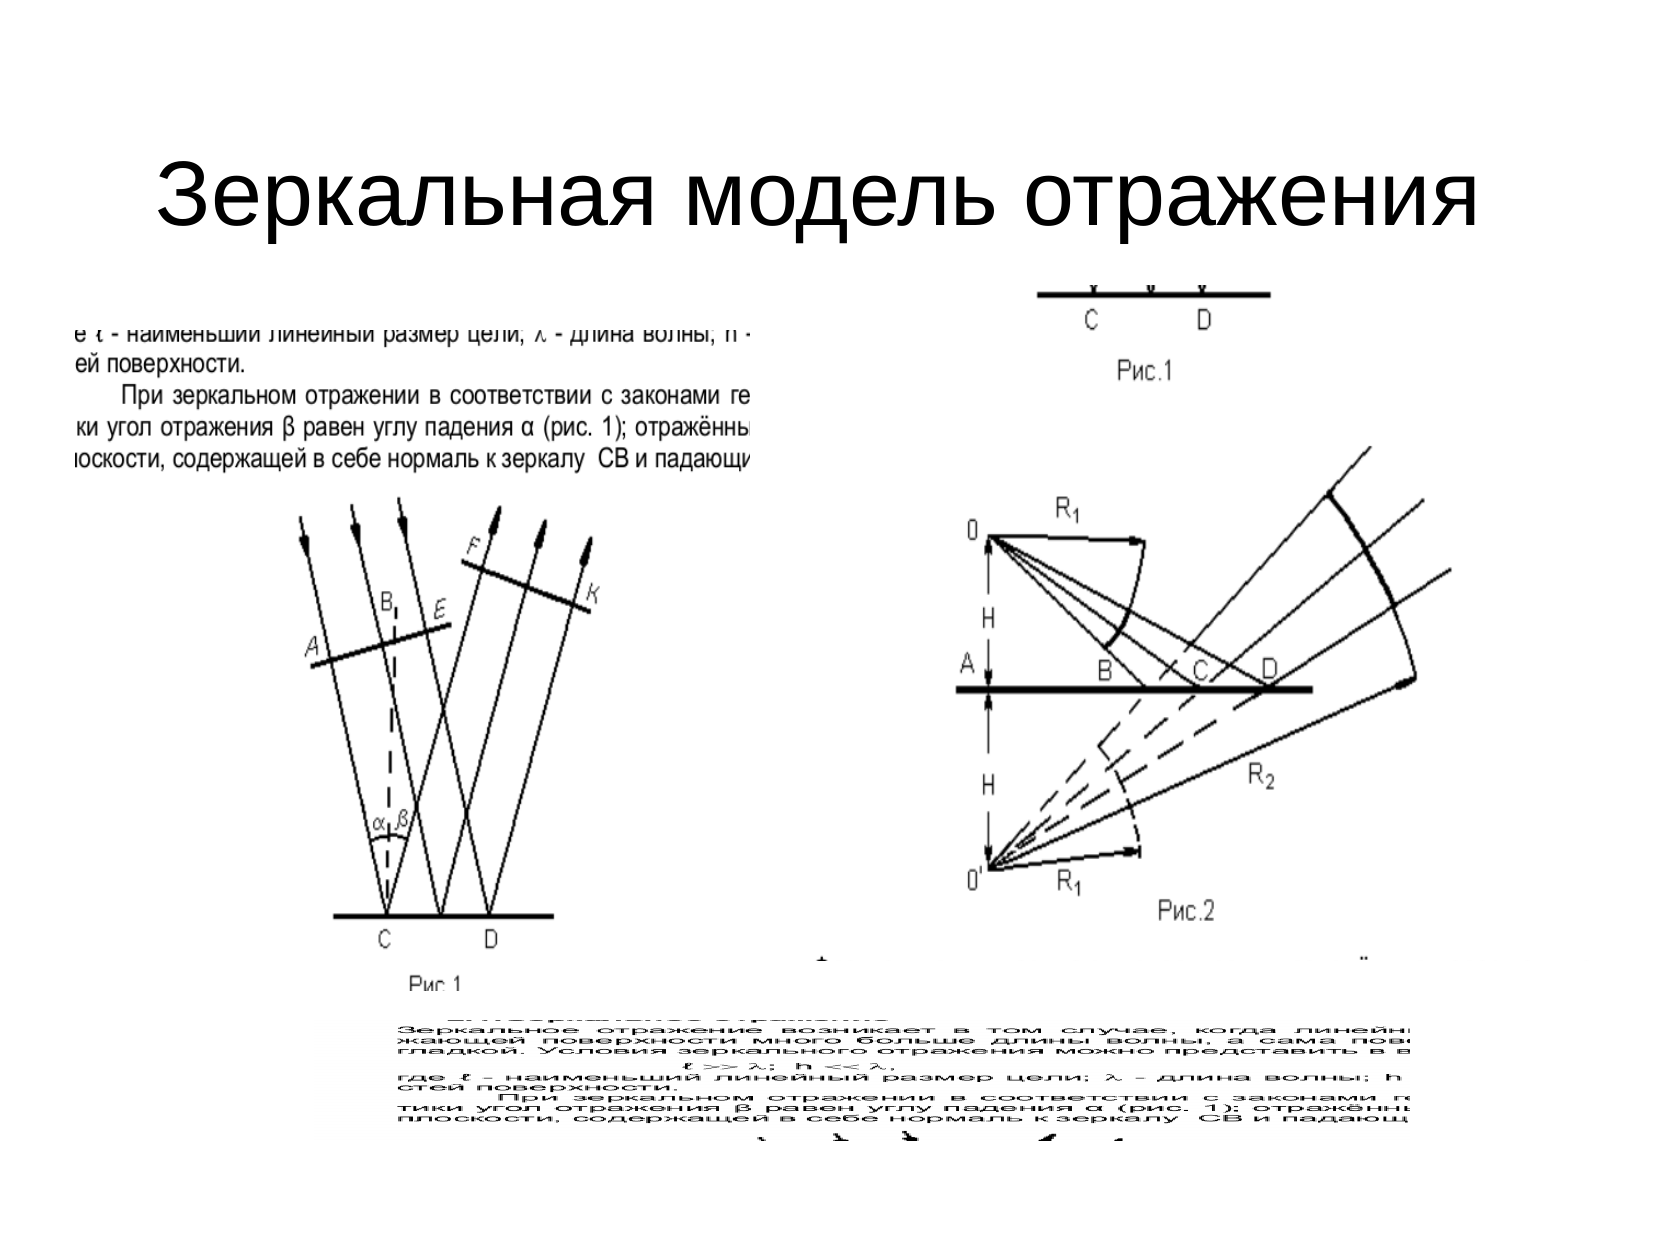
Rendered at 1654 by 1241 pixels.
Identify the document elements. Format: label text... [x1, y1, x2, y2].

picture [75, 285, 1621, 991]
picture [314, 1020, 1411, 1141]
title Зеркальная модель отражения [75, 90, 1564, 298]
